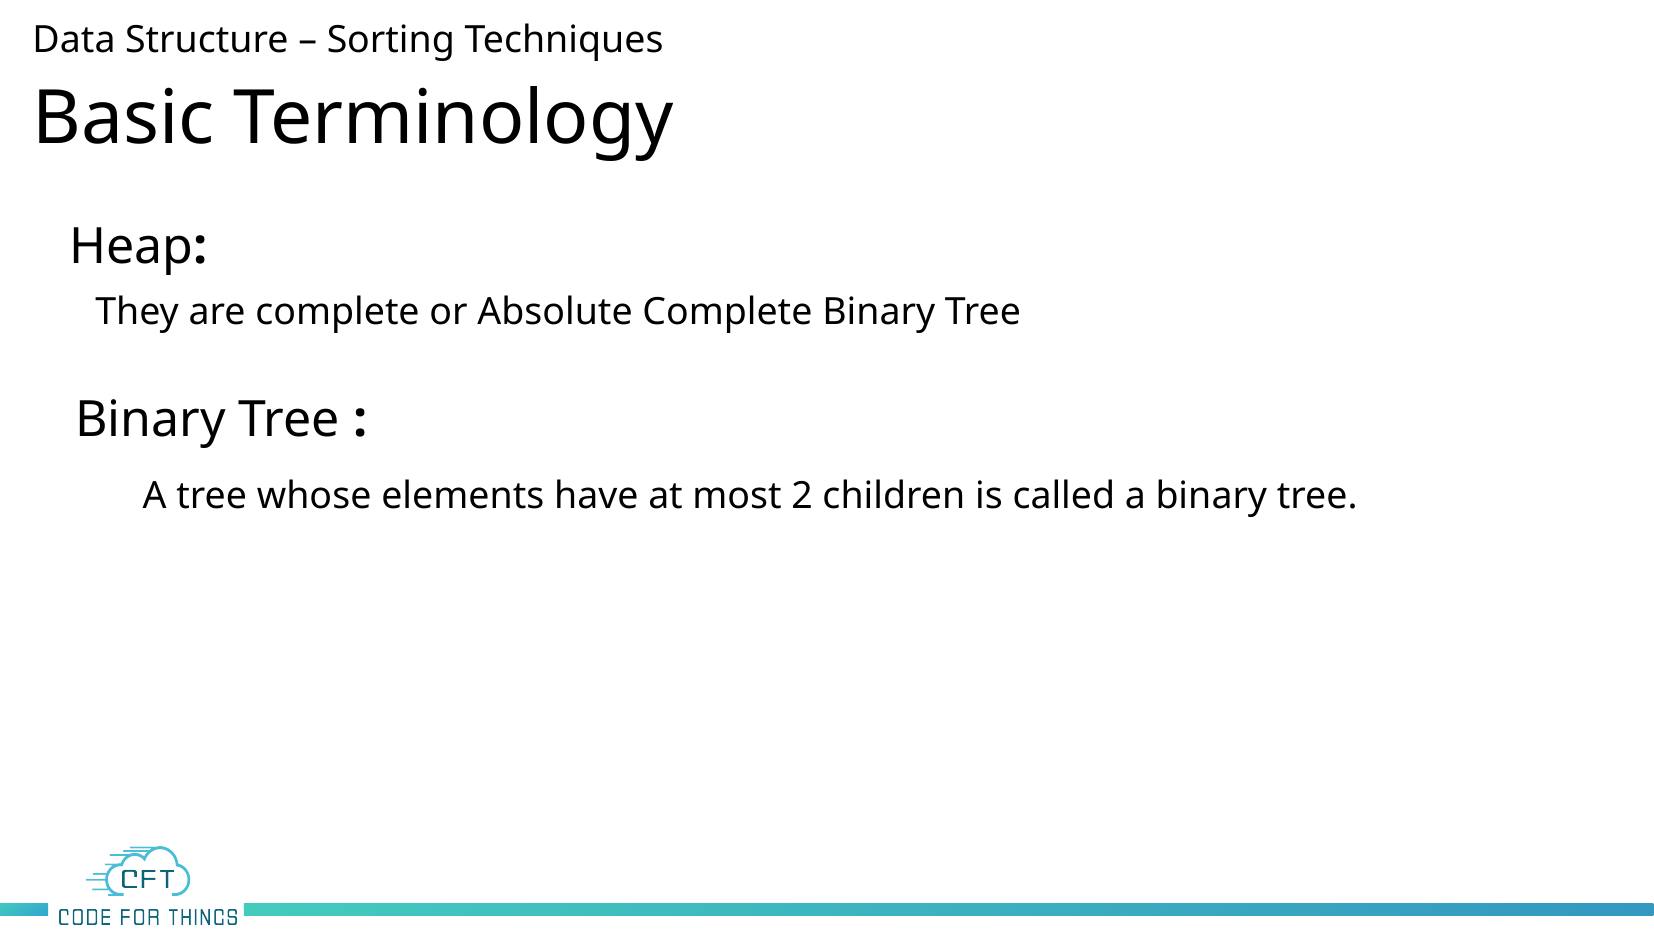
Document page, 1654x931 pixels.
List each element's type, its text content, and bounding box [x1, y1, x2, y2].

text_box They are complete or Absolute Complete Binary Tree [70, 277, 1170, 336]
picture [59, 846, 237, 925]
text_box Heap: [35, 175, 414, 278]
text_box Binary Tree : [47, 375, 438, 449]
title Data Structure – Sorting Techniques Basic Terminology [32, 12, 1184, 166]
text_box A tree whose elements have at most 2 children is called a binary tree. [118, 461, 1560, 520]
